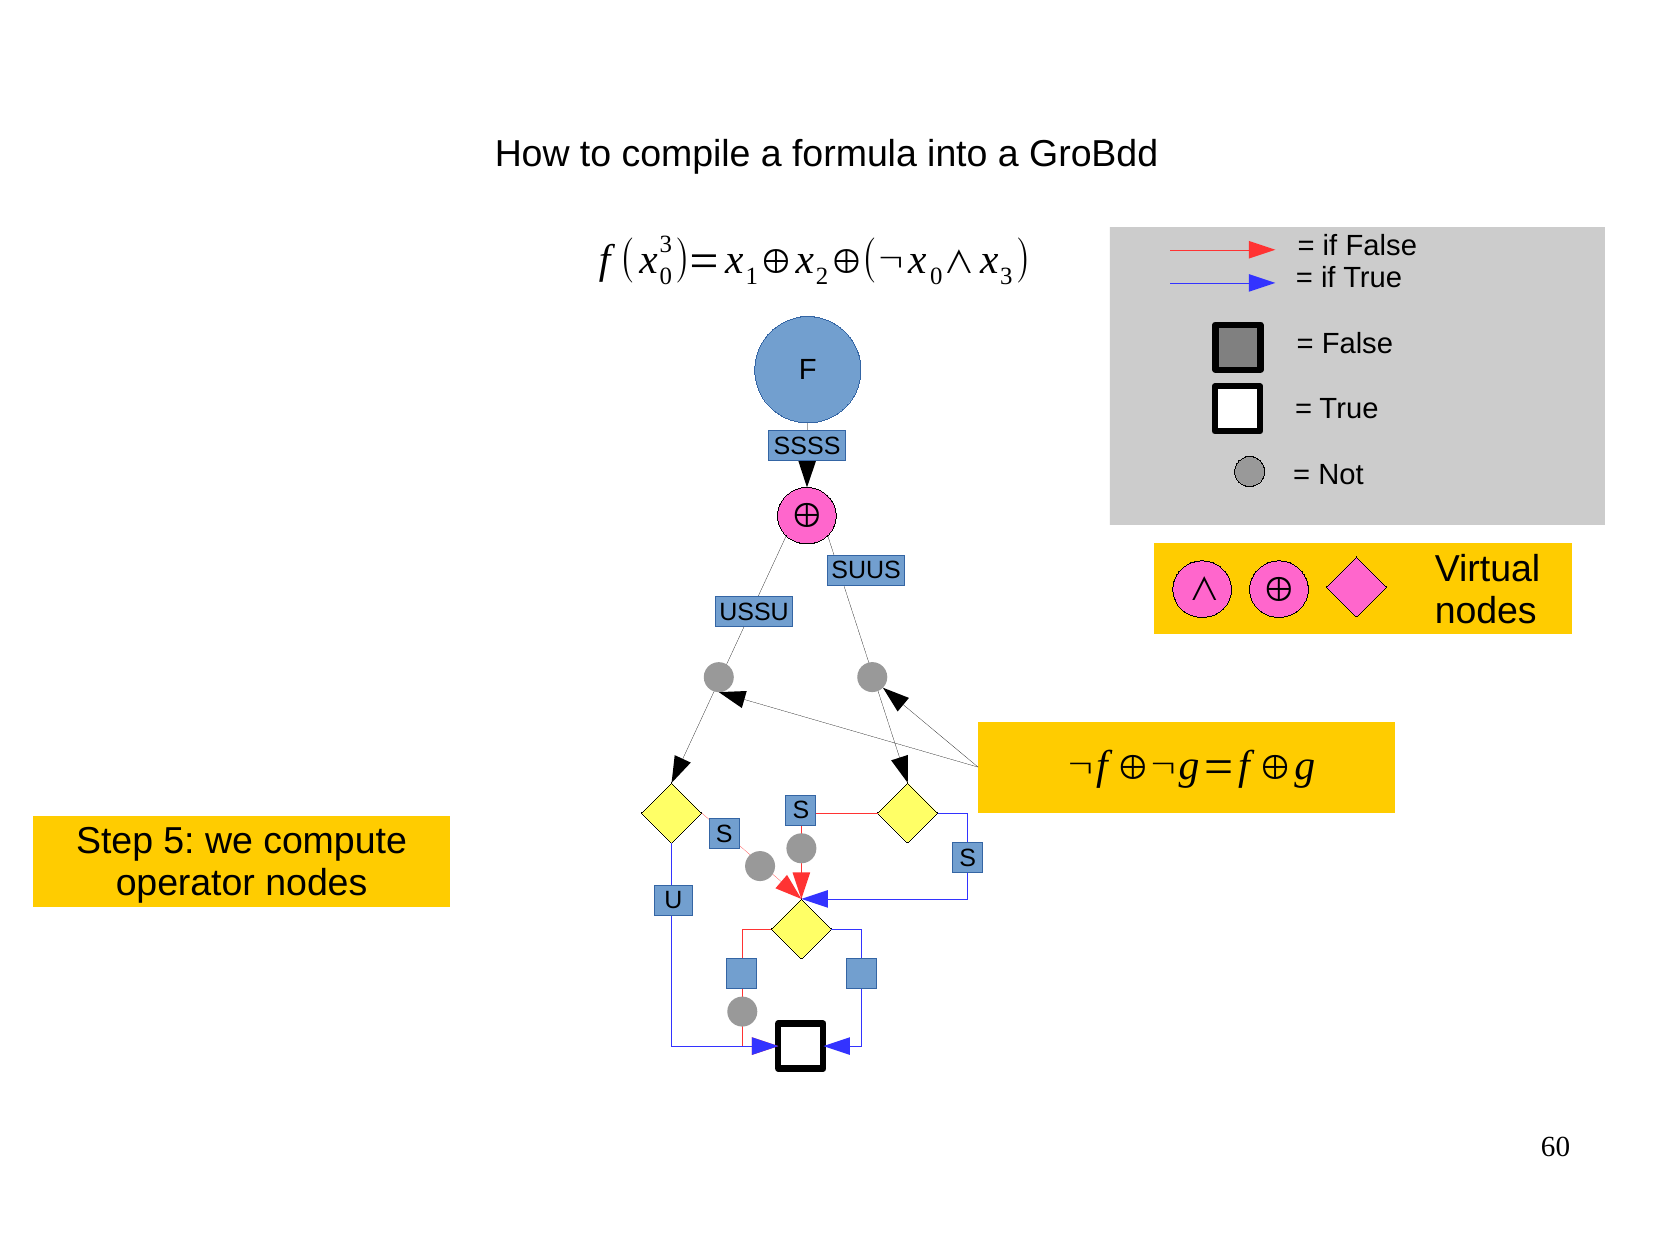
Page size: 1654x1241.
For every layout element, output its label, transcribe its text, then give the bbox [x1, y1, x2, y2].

text_box [1215, 386, 1261, 432]
text_box U [654, 885, 693, 916]
chart [590, 257, 1036, 289]
text_box [787, 537, 826, 544]
text_box USSU [715, 596, 793, 627]
chart [782, 490, 830, 537]
text_box [877, 782, 938, 843]
text_box [727, 996, 758, 1027]
text_box S [952, 842, 983, 873]
text_box [703, 662, 734, 693]
text_box [978, 722, 1395, 813]
text_box [1234, 456, 1265, 487]
text_box SUUS [827, 555, 905, 586]
text_box SSSS [768, 430, 846, 461]
text_box [771, 899, 832, 959]
chart [1061, 741, 1322, 789]
text_box [726, 958, 757, 989]
text_box [786, 833, 817, 864]
text_box [745, 851, 776, 882]
text_box F [754, 316, 861, 423]
text_box [846, 958, 877, 989]
text_box [778, 1023, 824, 1069]
title How to compile a formula into a GroBdd [82, 49, 1571, 257]
text_box [857, 662, 888, 693]
text_box S [709, 818, 740, 849]
text_box Virtual nodes [1420, 540, 1571, 639]
text_box [641, 782, 701, 843]
text_box [777, 500, 782, 531]
chart [1254, 563, 1302, 610]
text_box [1215, 324, 1261, 370]
text_box [1154, 543, 1420, 634]
chart [1181, 563, 1229, 610]
text_box Step 5: we compute operator nodes [33, 816, 450, 907]
text_box = if False = if True = False = True = Not [1109, 227, 1605, 525]
text_box [830, 498, 837, 533]
text_box S [785, 795, 816, 826]
